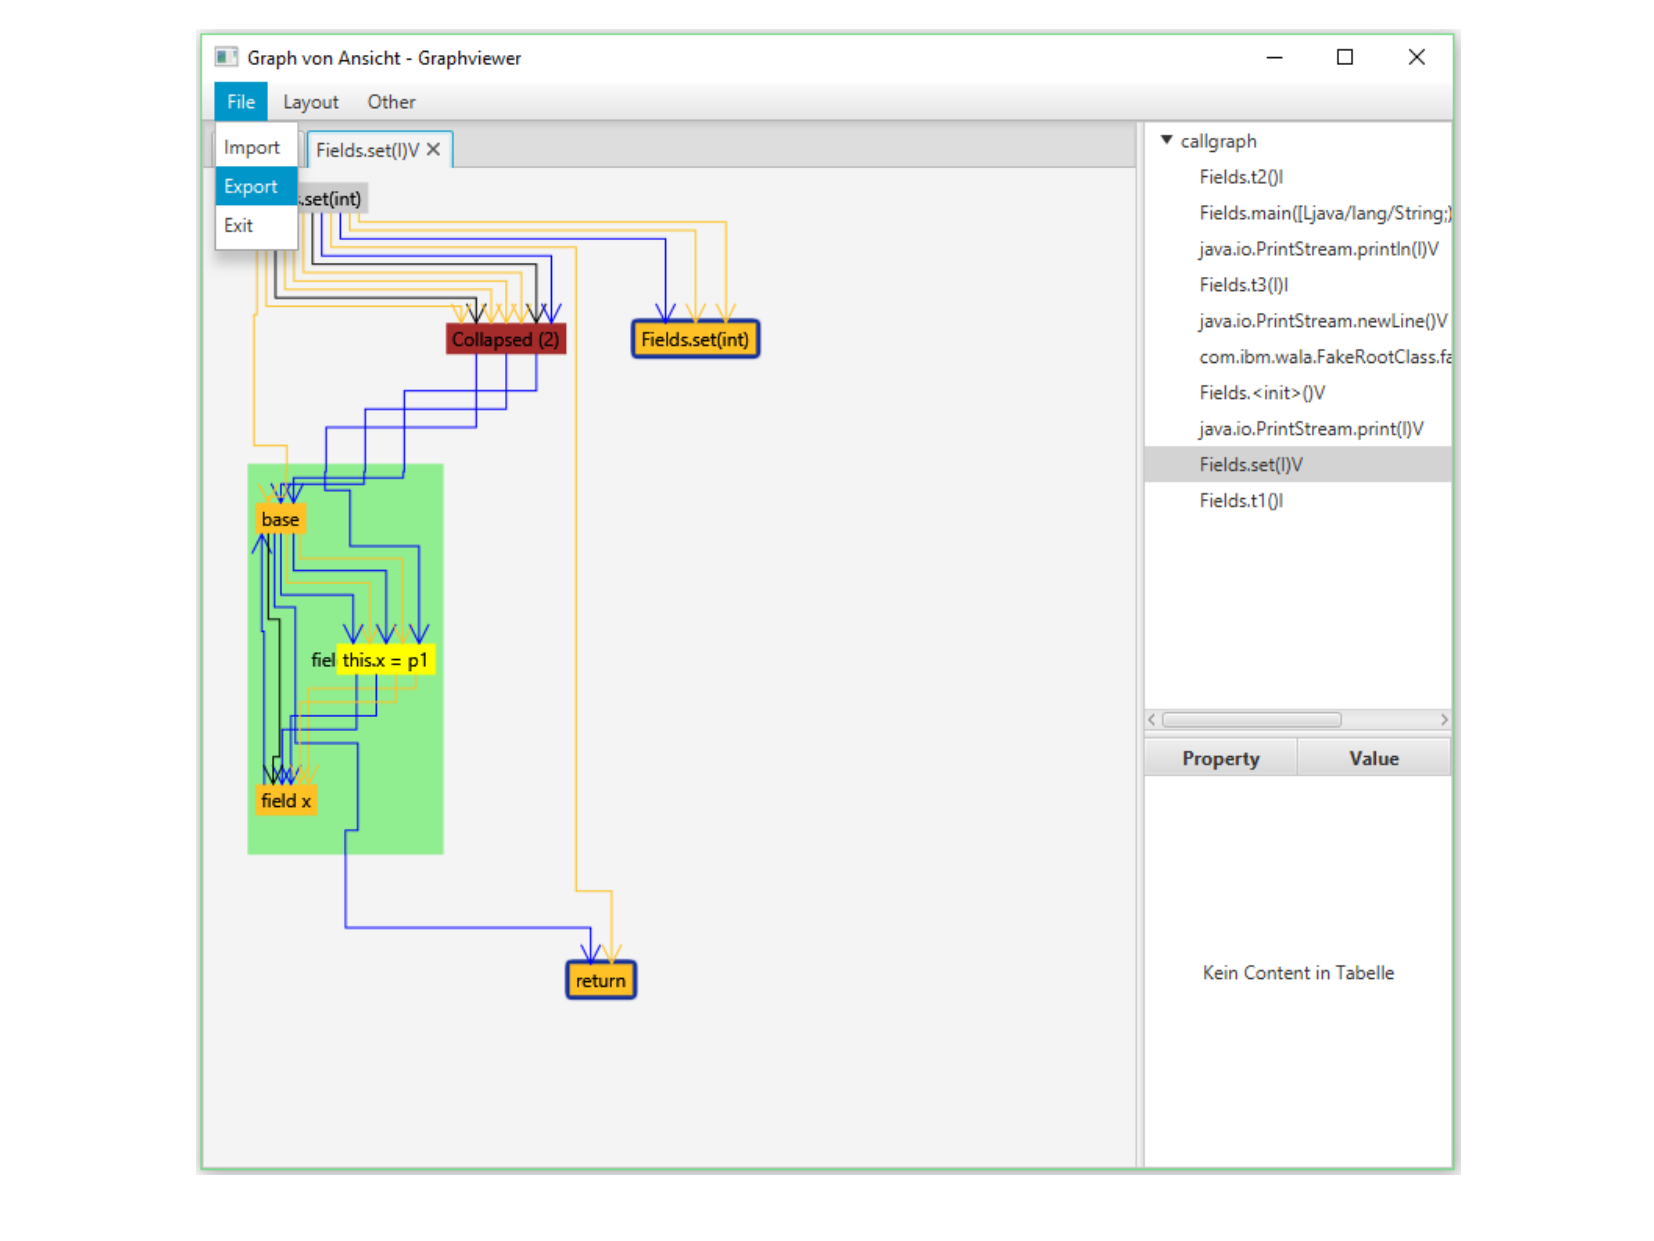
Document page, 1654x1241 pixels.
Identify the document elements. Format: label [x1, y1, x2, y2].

picture [196, 29, 1461, 1175]
